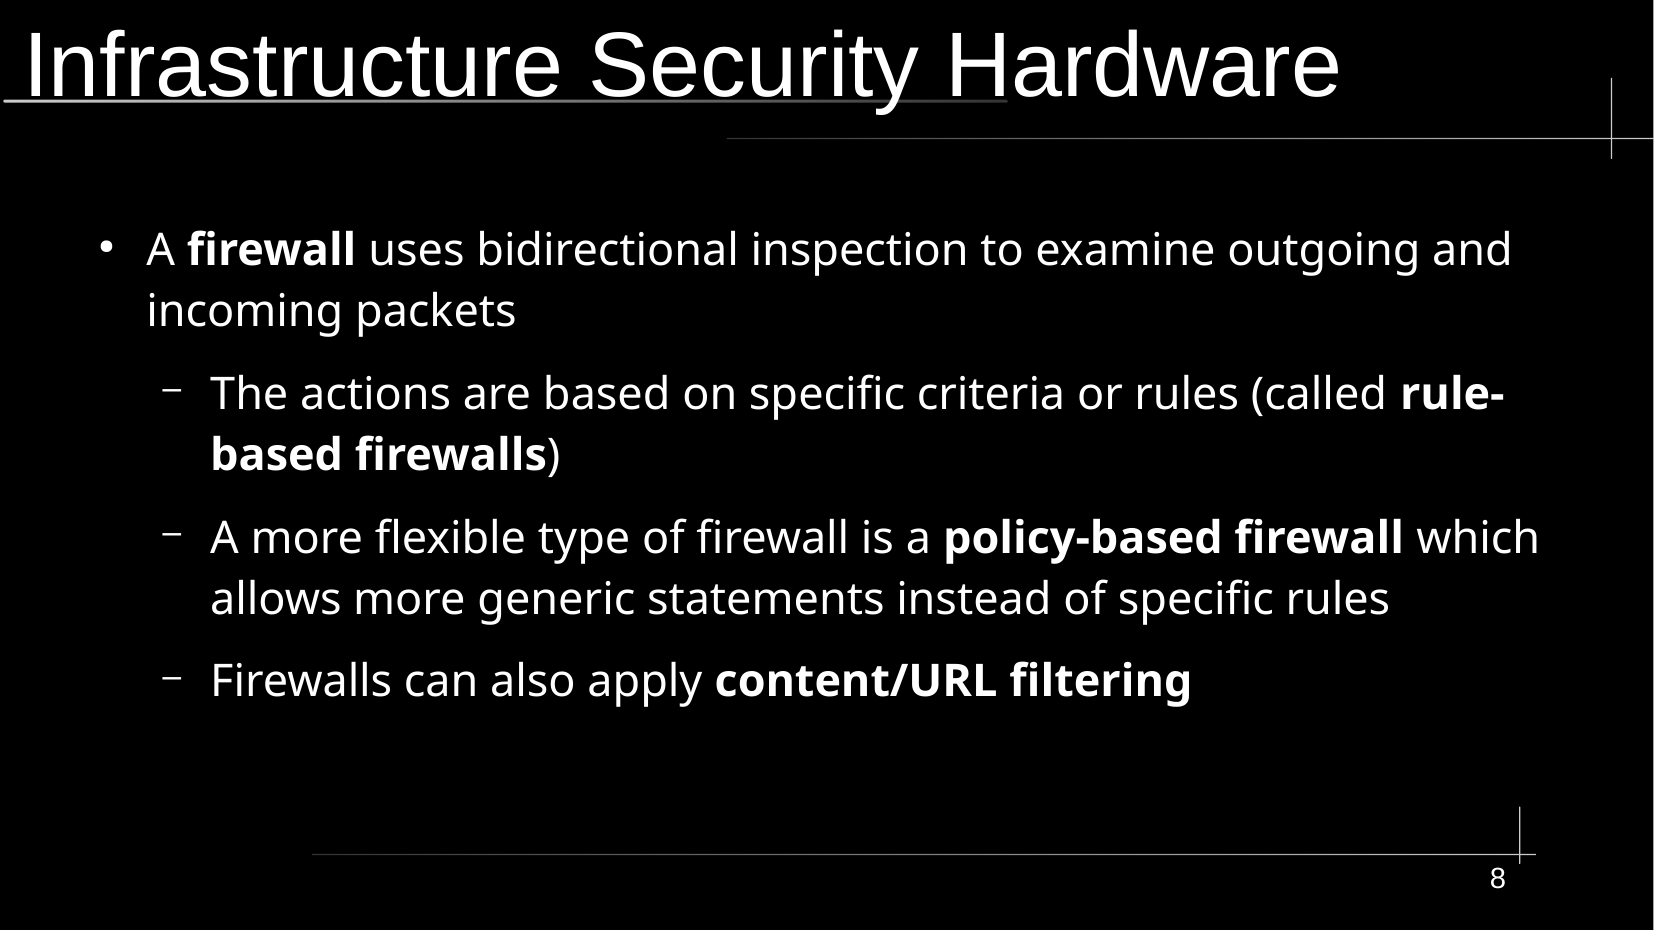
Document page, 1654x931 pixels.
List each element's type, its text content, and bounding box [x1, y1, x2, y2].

list A firewall uses bidirectional inspection to examine outgoing and incoming packets The actions are based on specific criteria or rules (called rule-based firewalls) A more flexible type of firewall is a policy-based firewall which allows more generic statements instead of specific rules Firewalls can also apply content/URL filtering [82, 217, 1571, 758]
title Infrastructure Security Hardware [23, 11, 1589, 119]
